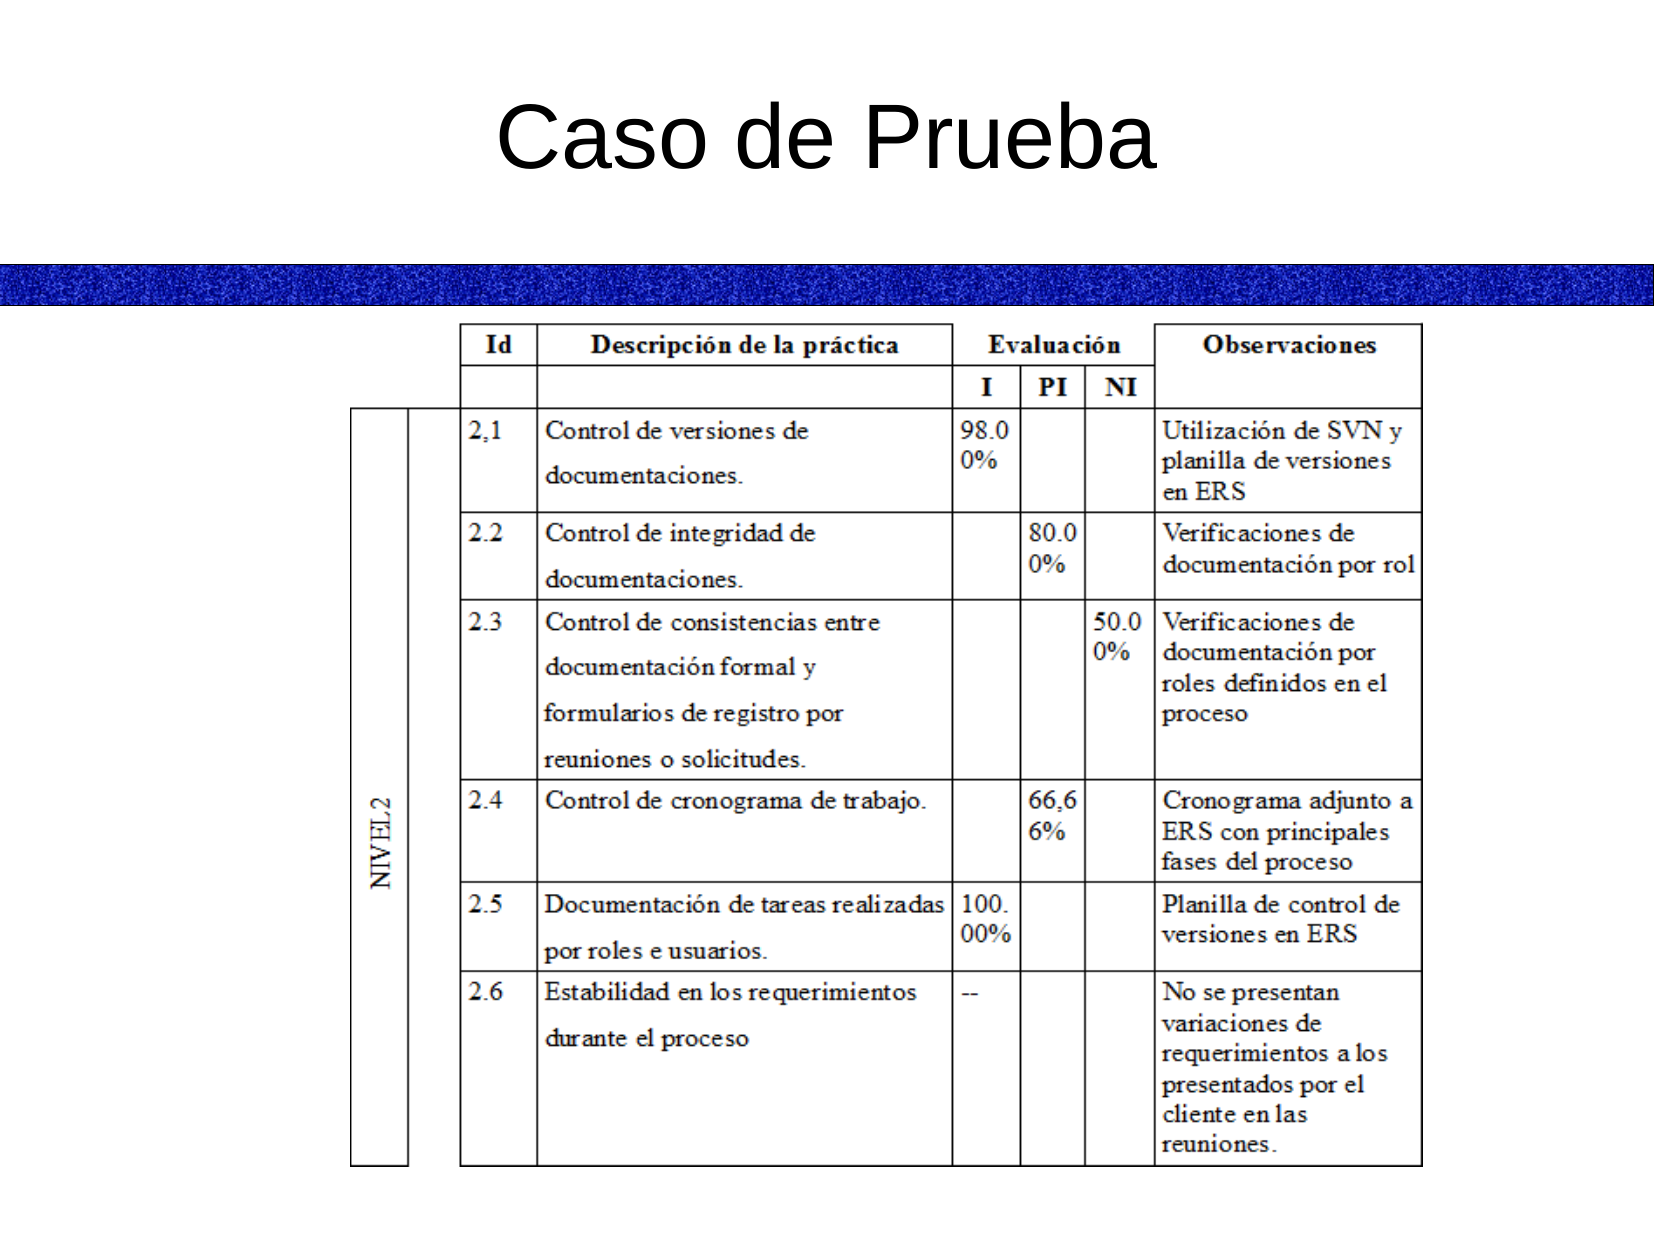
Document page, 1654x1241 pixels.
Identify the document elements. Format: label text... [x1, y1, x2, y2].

title Caso de Prueba [58, 21, 1595, 253]
picture [0, 265, 1653, 305]
picture [350, 322, 1423, 1167]
